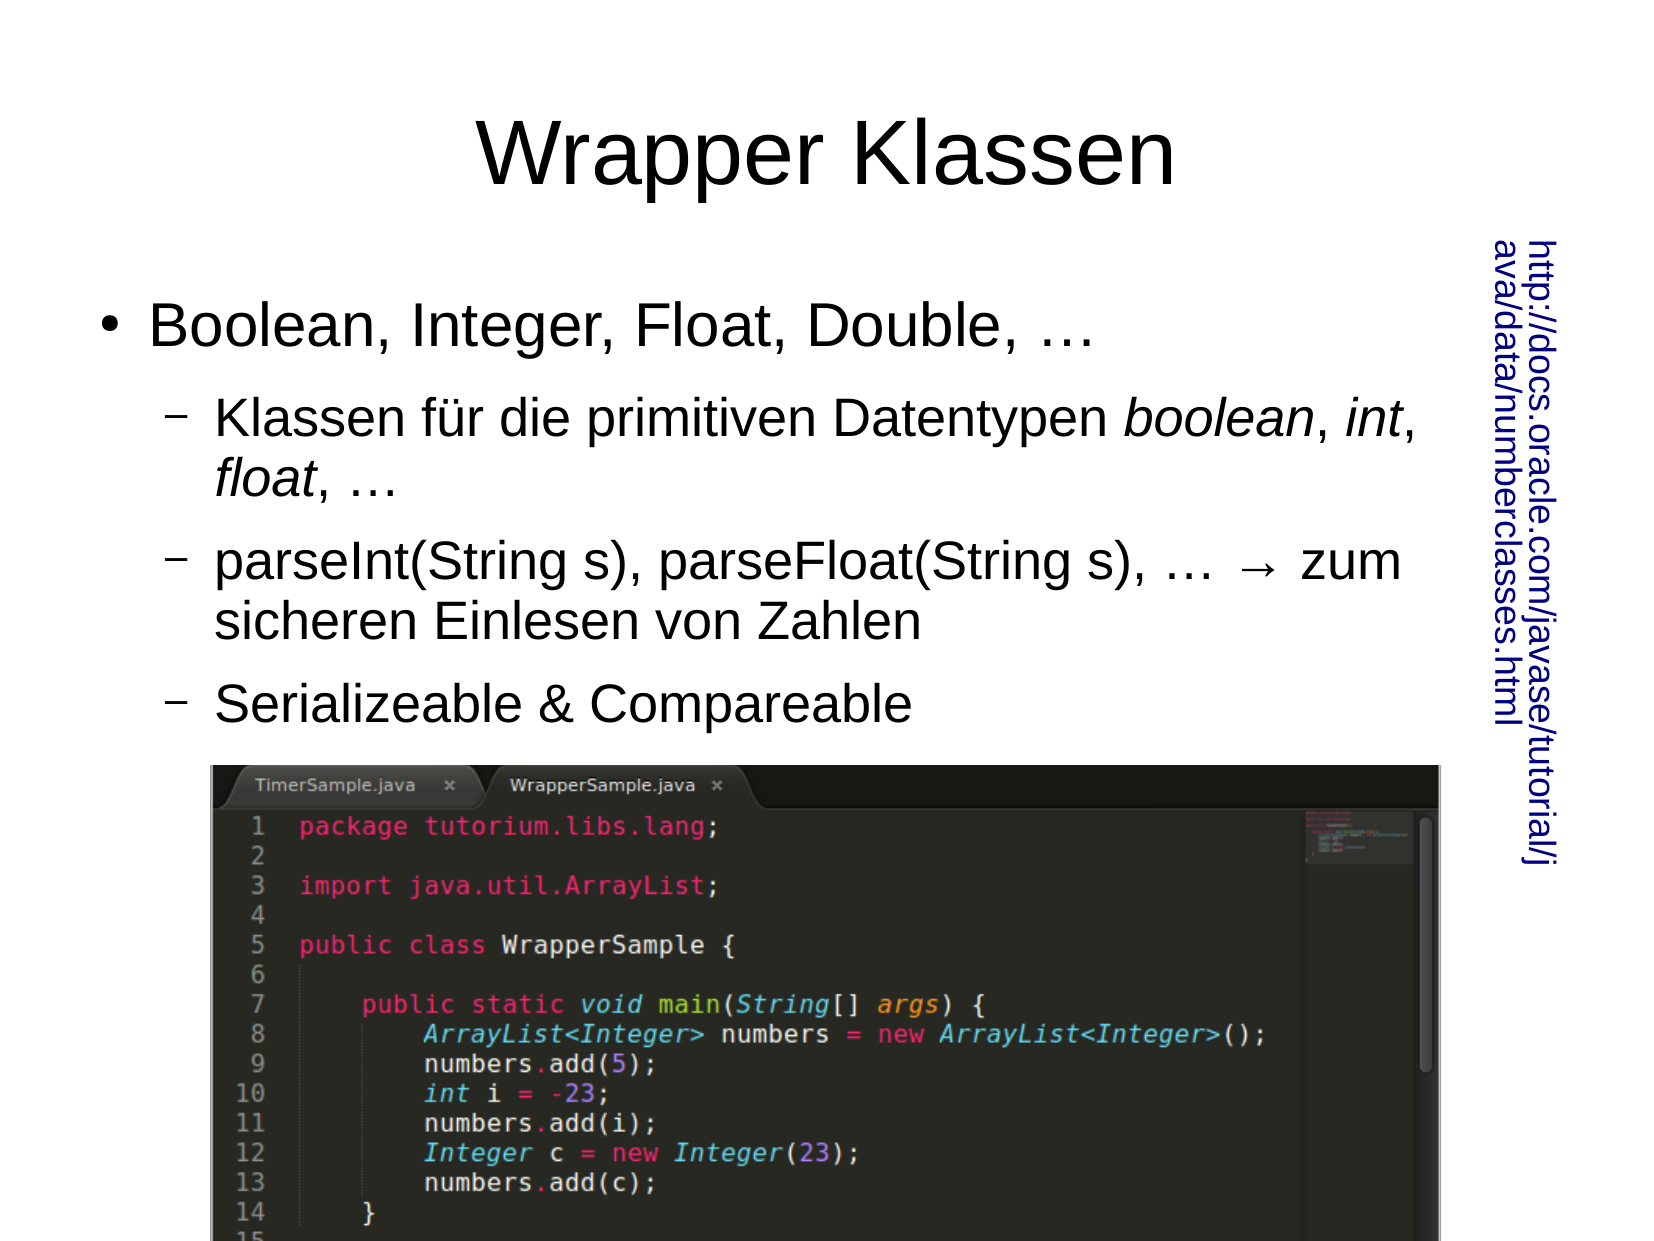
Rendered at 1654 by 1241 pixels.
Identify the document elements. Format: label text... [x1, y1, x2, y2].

list Boolean, Integer, Float, Double, … Klassen für die primitiven Datentypen boolean, int, float, … parseInt(String s), parseFloat(String s), … → zum sicheren Einlesen von Zahlen Serializeable & Compareable [82, 290, 1457, 736]
text_box http://docs.oracle.com/javase/tutorial/java/data/numberclasses.html [1457, 225, 1571, 901]
picture [210, 765, 1442, 1241]
title Wrapper Klassen [82, 49, 1571, 257]
